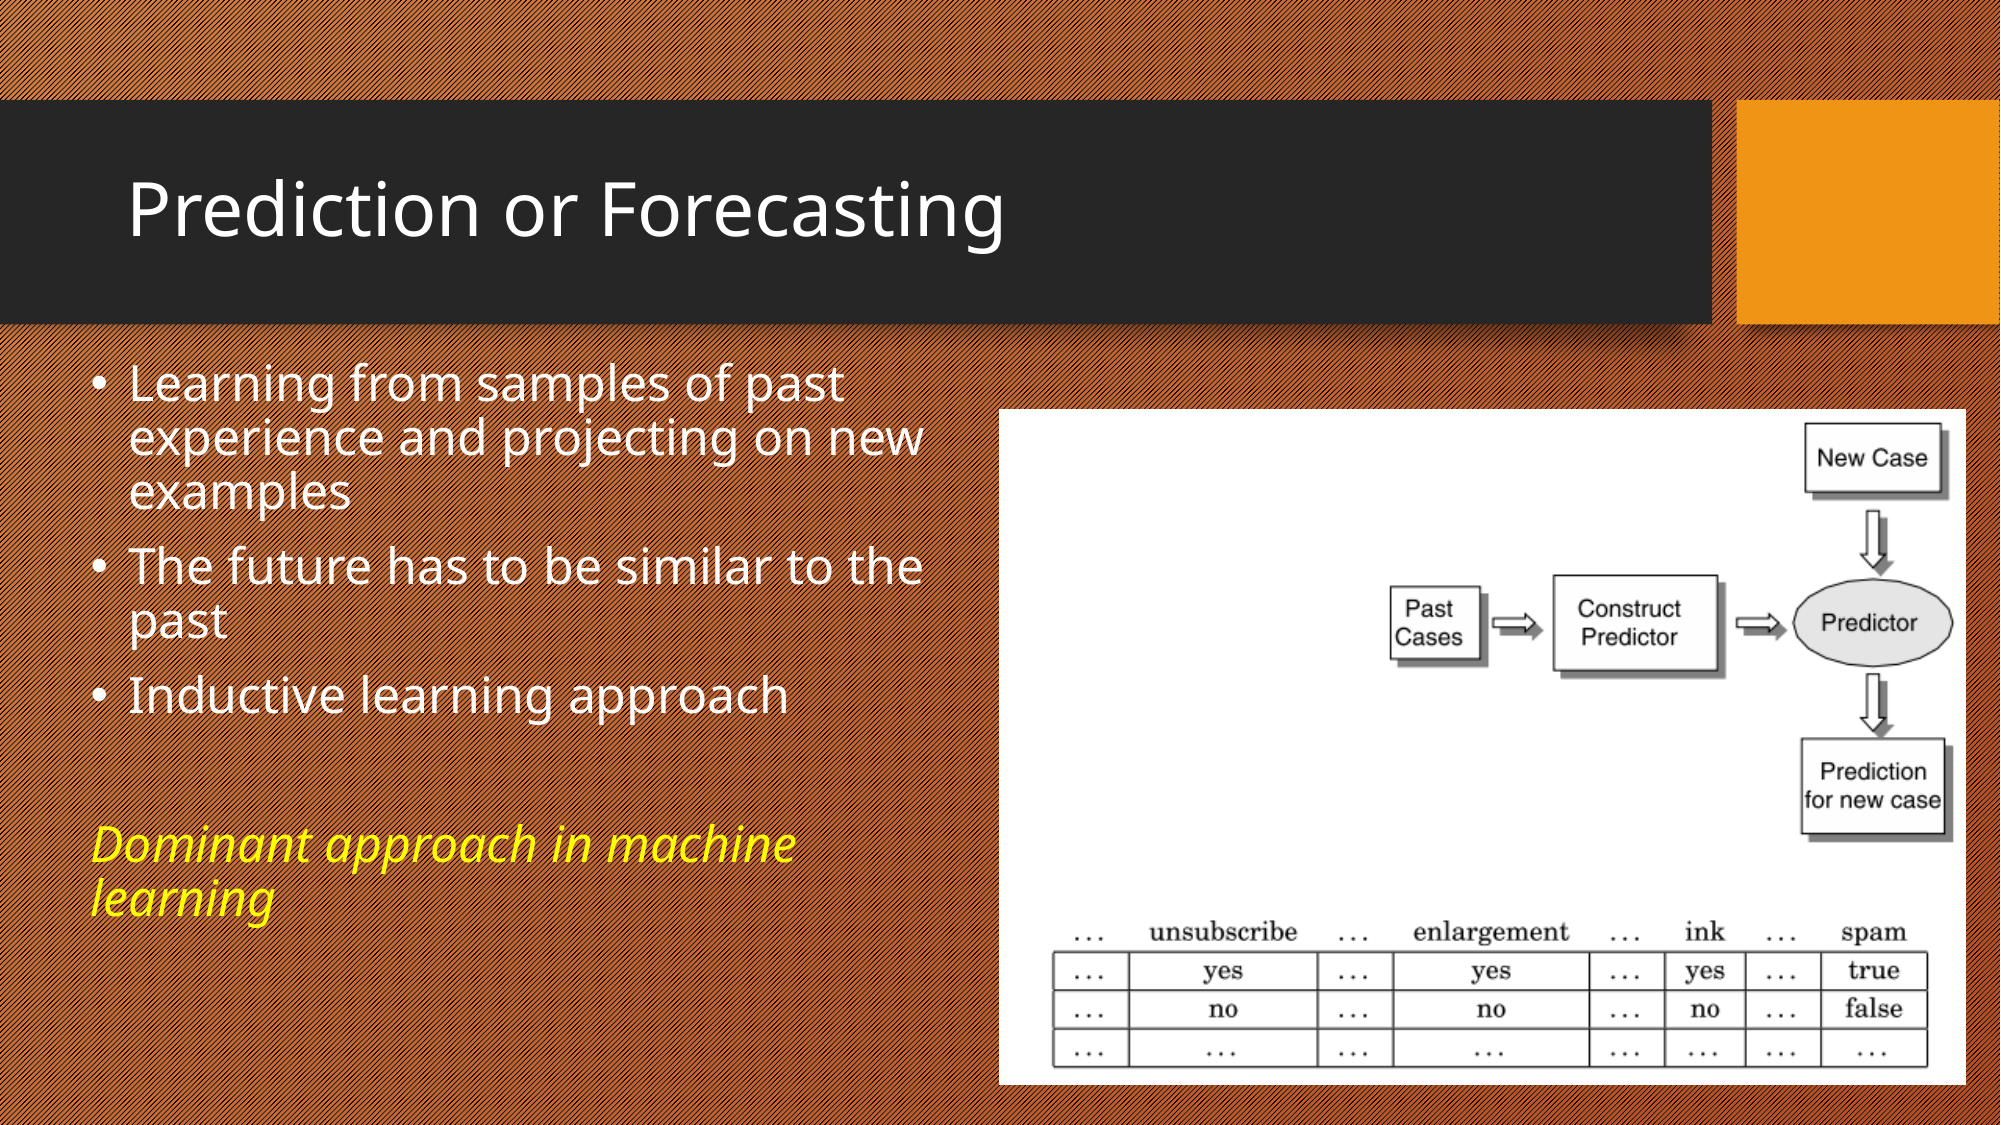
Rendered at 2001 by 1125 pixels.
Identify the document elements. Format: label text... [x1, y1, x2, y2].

list Learning from samples of past experience and projecting on new examples The future has to be similar to the past Inductive learning approach Dominant approach in machine learning [75, 351, 977, 1085]
picture [0, 0, 2000, 1125]
title Prediction or Forecasting [111, 123, 1689, 301]
